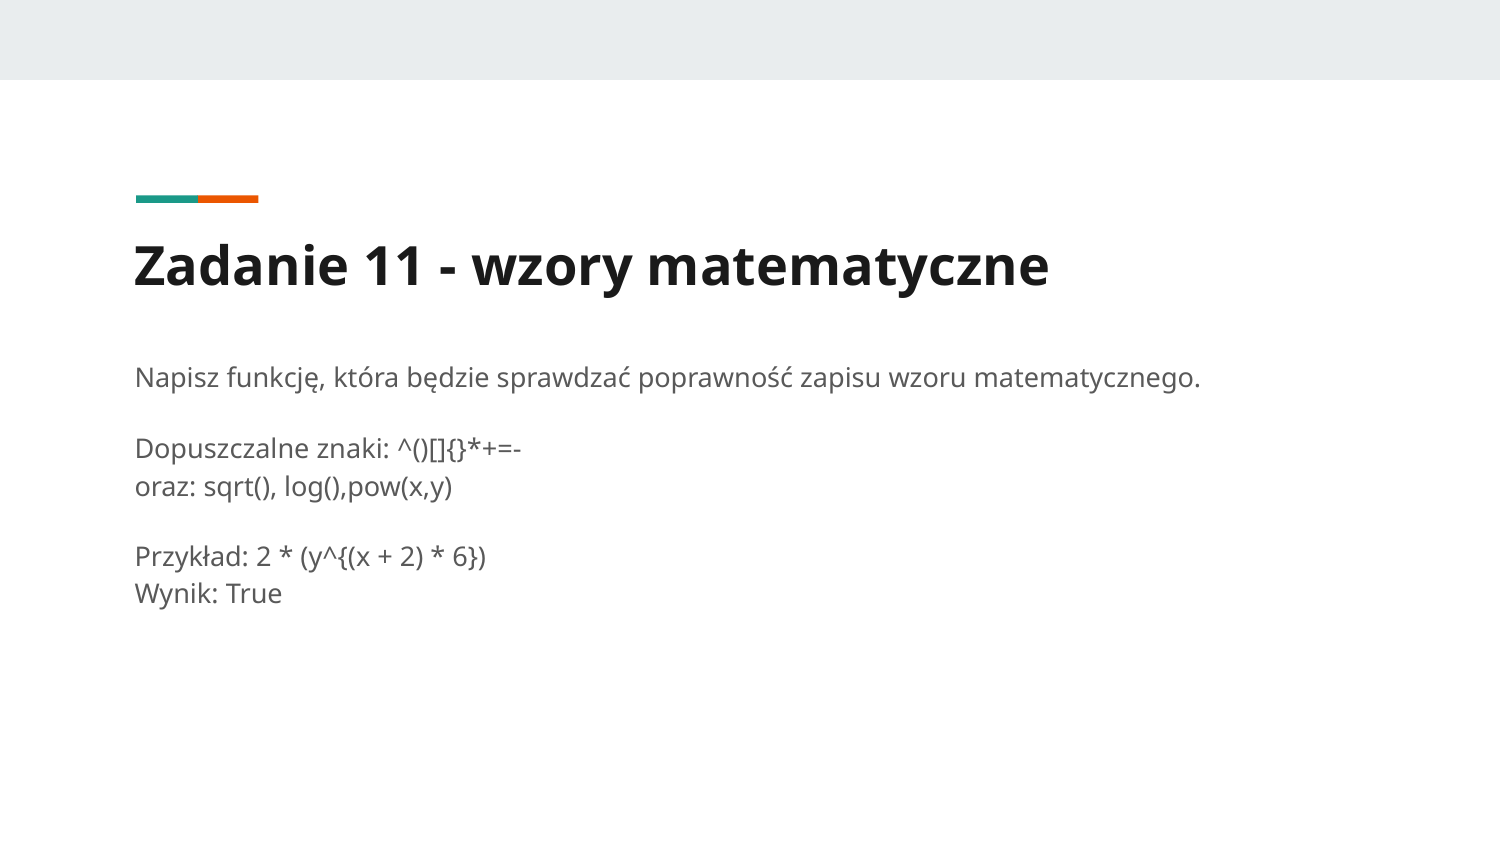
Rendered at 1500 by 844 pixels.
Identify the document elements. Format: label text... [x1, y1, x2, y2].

list Napisz funkcję, która będzie sprawdzać poprawność zapisu wzoru matematycznego. Dopuszczalne znaki: ^()[]{}*+=- oraz: sqrt(), log(),pow(x,y) Przykład: 2 * (y^{(x + 2) * 6}) Wynik: True [119, 341, 1381, 712]
title Zadanie 11 - wzory matematyczne [119, 216, 1381, 305]
